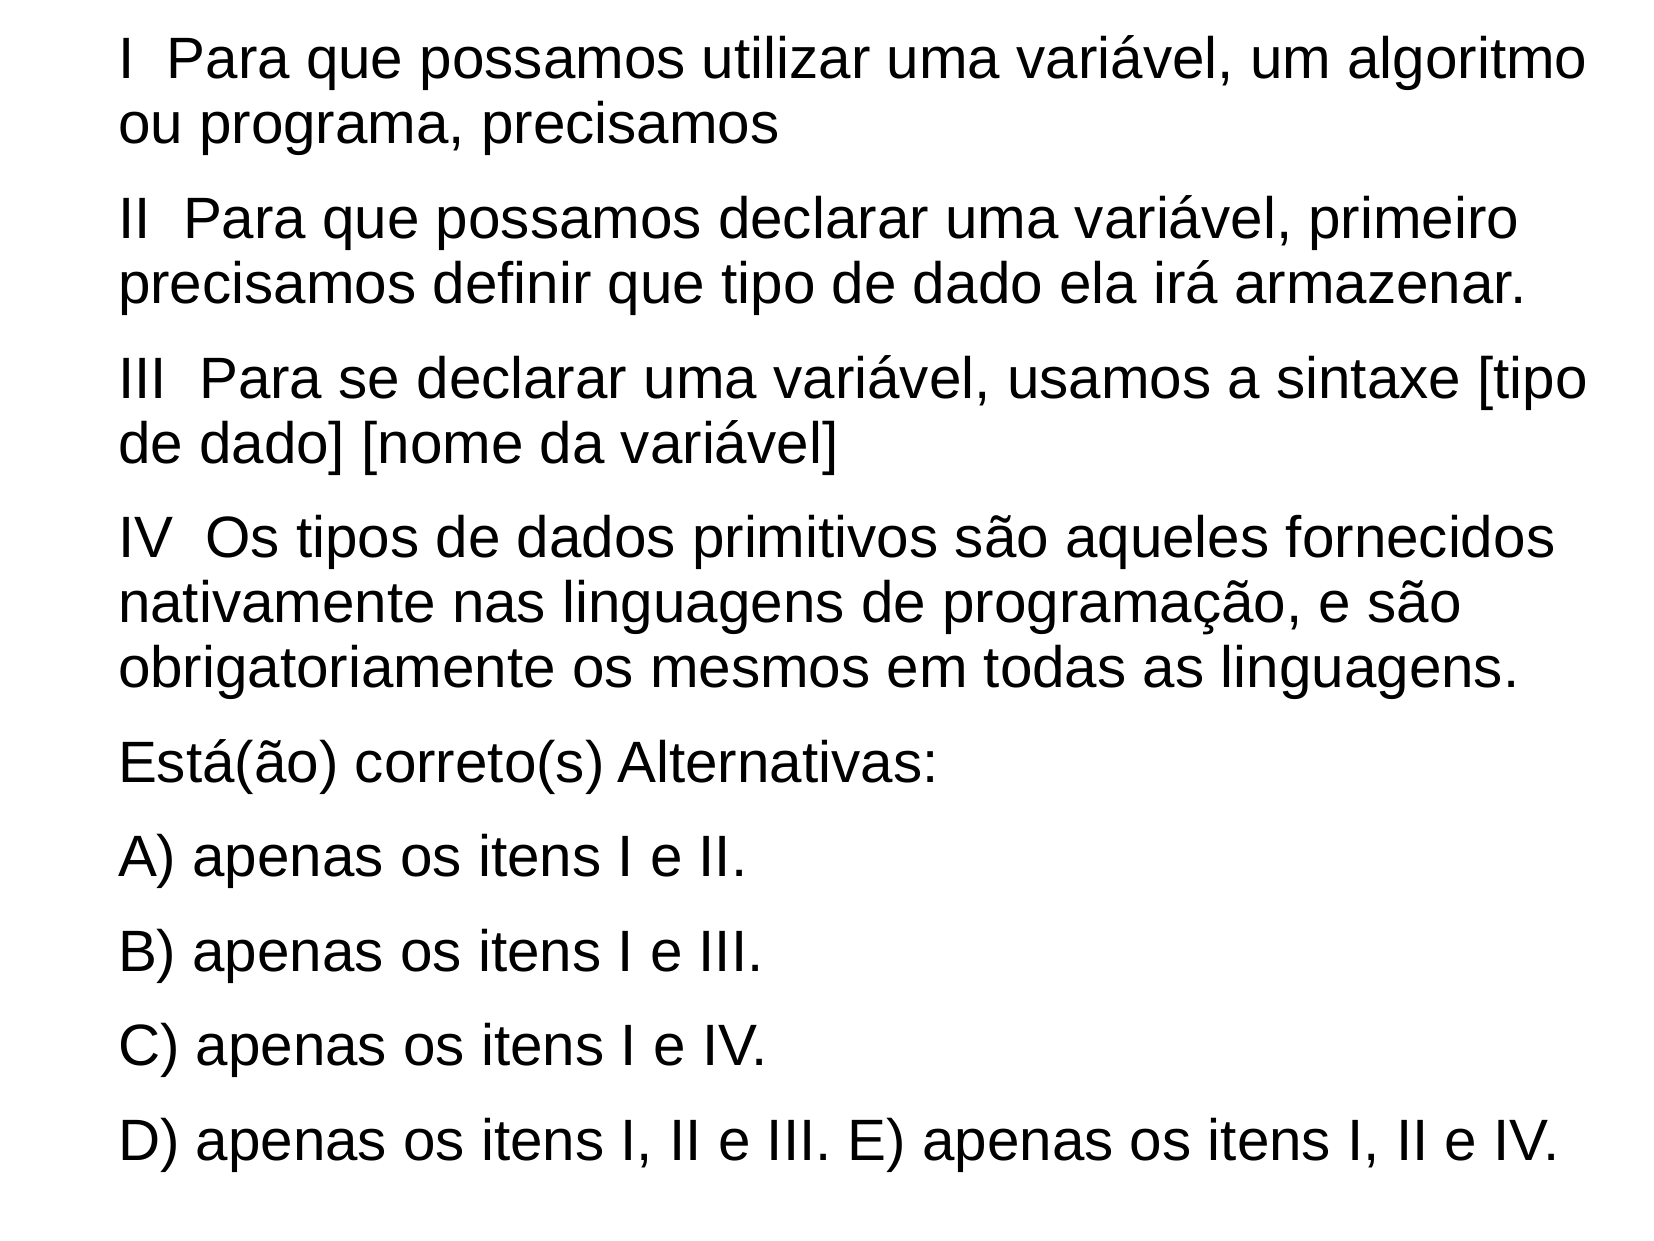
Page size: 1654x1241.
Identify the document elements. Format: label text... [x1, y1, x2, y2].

list I ­ Para que possamos utilizar uma variável, um algoritmo ou programa, precisamos II ­ Para que possamos declarar uma variável, primeiro precisamos definir que tipo de dado ela irá armazenar. III ­ Para se declarar uma variável, usamos a sintaxe [tipo de dado] [nome da variável] IV ­ Os tipos de dados primitivos são aqueles fornecidos nativamente nas linguagens de programação, e são obrigatoriamente os mesmos em todas as linguagens. Está(ão) correto(s) Alternativas: A) apenas os itens I e II. B) apenas os itens I e III. C) apenas os itens I e IV. D) apenas os itens I, II e III. E) apenas os itens I, II e IV. [118, 26, 1607, 1170]
